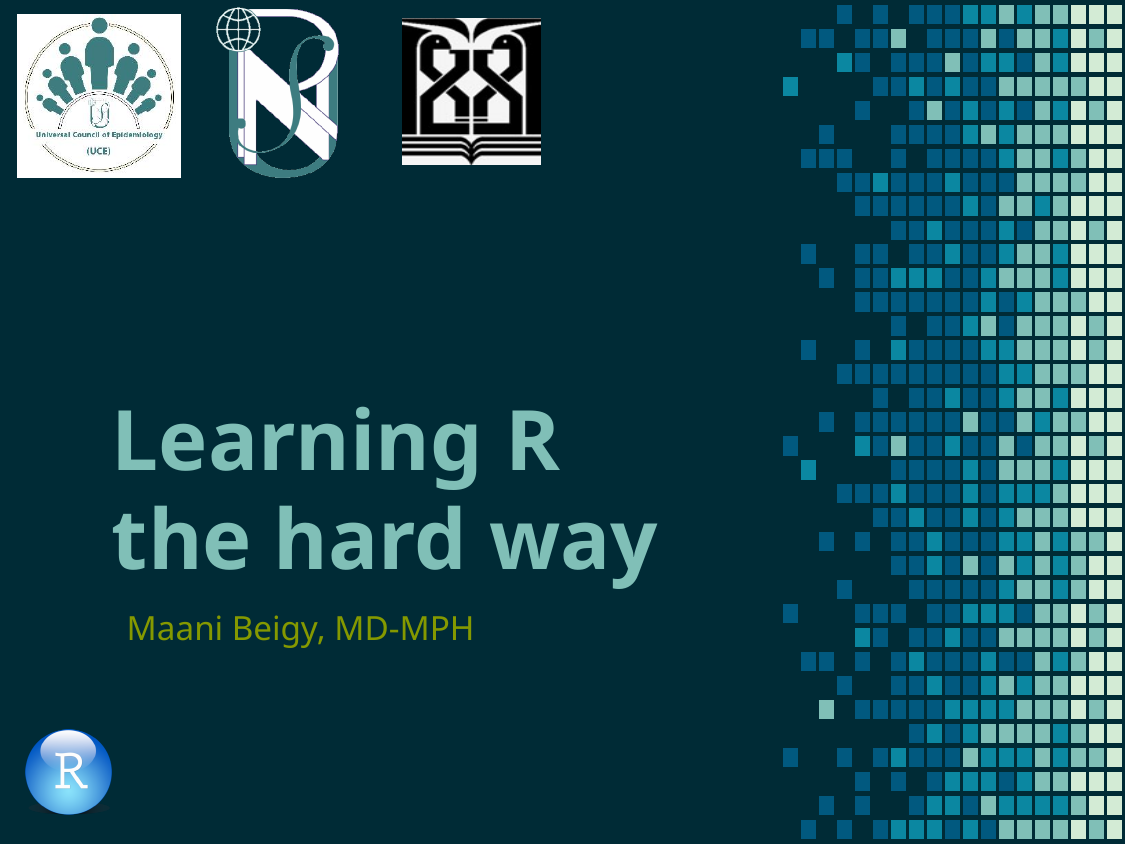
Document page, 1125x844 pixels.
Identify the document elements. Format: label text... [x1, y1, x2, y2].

picture [217, 8, 338, 177]
picture [18, 15, 180, 177]
picture [218, 37, 227, 48]
picture [26, 730, 111, 814]
picture [403, 19, 540, 164]
title Learning R the hard way [100, 375, 765, 743]
text_box Maani Beigy, MD-MPH [115, 596, 780, 739]
